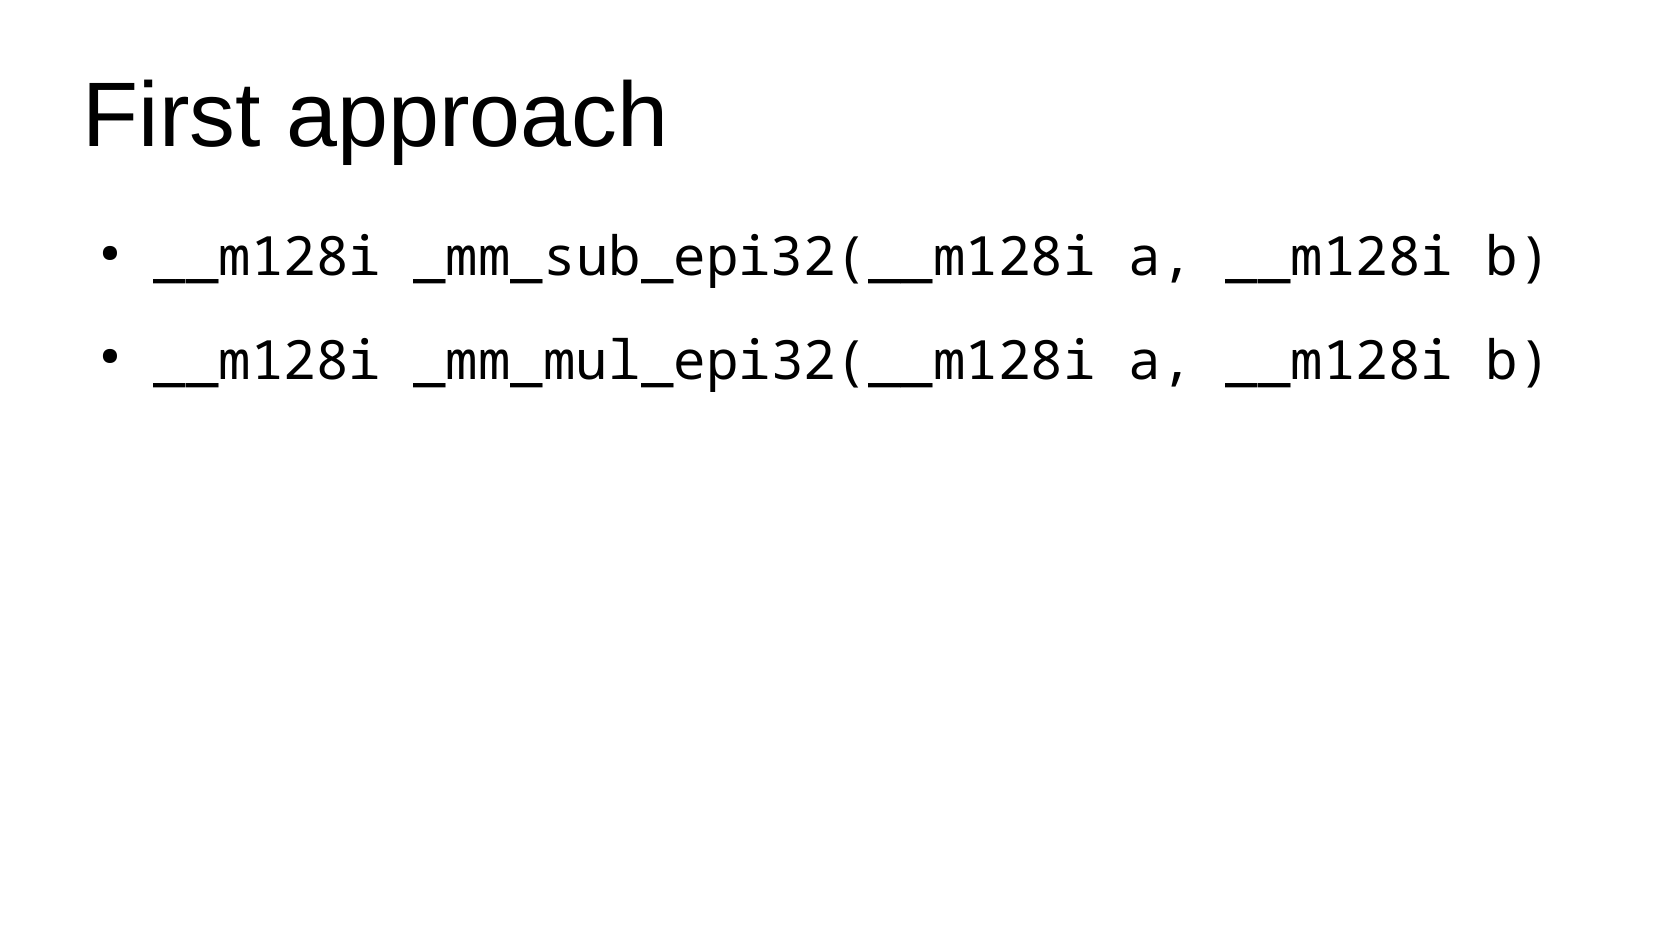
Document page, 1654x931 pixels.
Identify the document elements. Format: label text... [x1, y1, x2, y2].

title First approach [82, 37, 1571, 193]
list __m128i _mm_sub_epi32(__m128i a, __m128i b) __m128i _mm_mul_epi32(__m128i a, __m128i b) [82, 217, 1571, 758]
